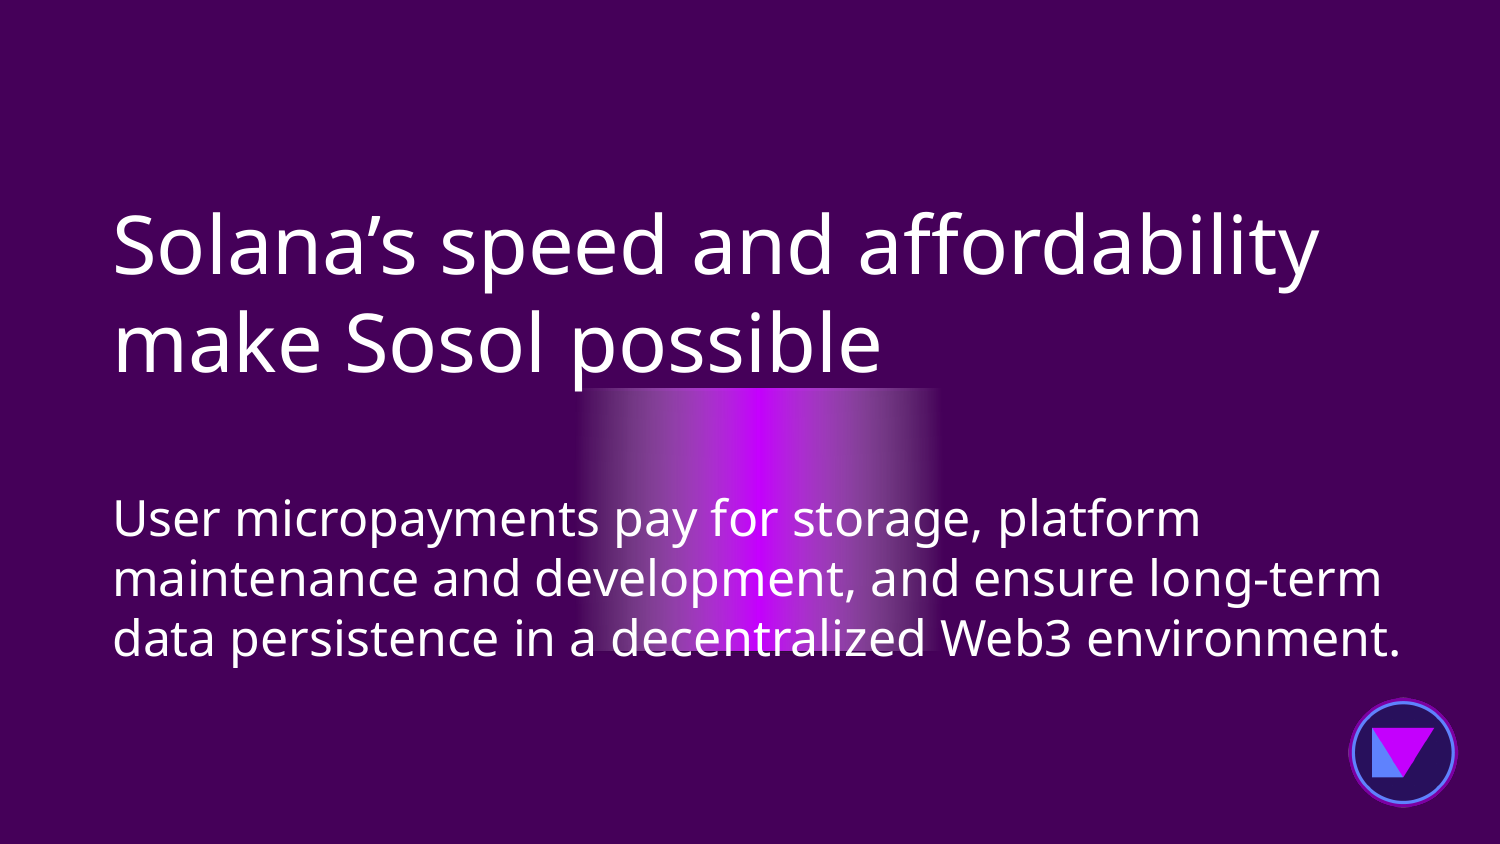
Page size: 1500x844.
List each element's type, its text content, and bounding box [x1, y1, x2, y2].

title Solana’s speed and affordability make Sosol possible User micropayments pay for storage, platform maintenance and development, and ensure long-term data persistence in a decentralized Web3 environment. [22, 259, 1435, 780]
picture [1348, 697, 1459, 808]
